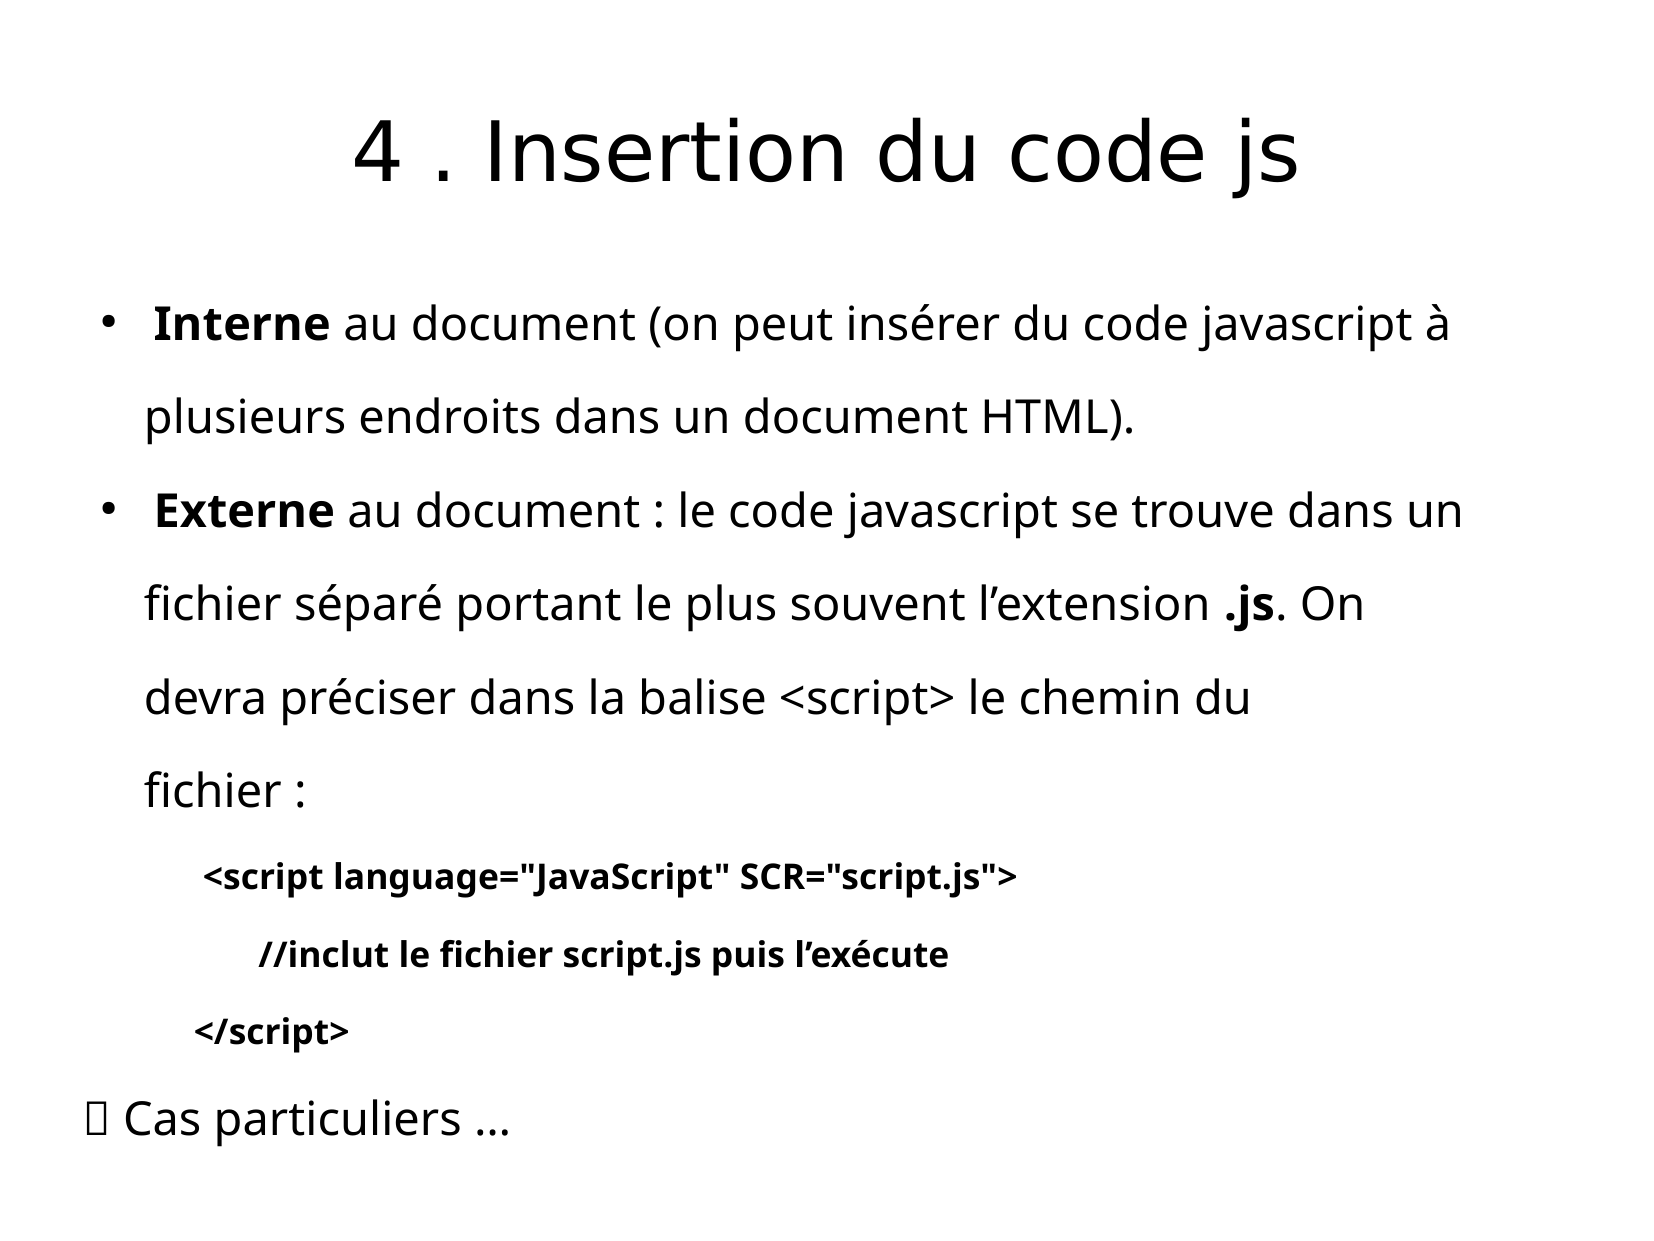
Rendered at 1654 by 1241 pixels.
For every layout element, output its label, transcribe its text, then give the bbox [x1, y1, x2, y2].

list Interne au document (on peut insérer du code javascript à plusieurs endroits dans un document HTML). Externe au document : le code javascript se trouve dans un fichier séparé portant le plus souvent l’extension .js. On devra préciser dans la balise <script> le chemin du fichier : <script language="JavaScript" SCR="script.js"> //inclut le fichier script.js puis l’exécute </script>  Cas particuliers … [82, 290, 1571, 1125]
title 4 . Insertion du code js [82, 49, 1571, 257]
